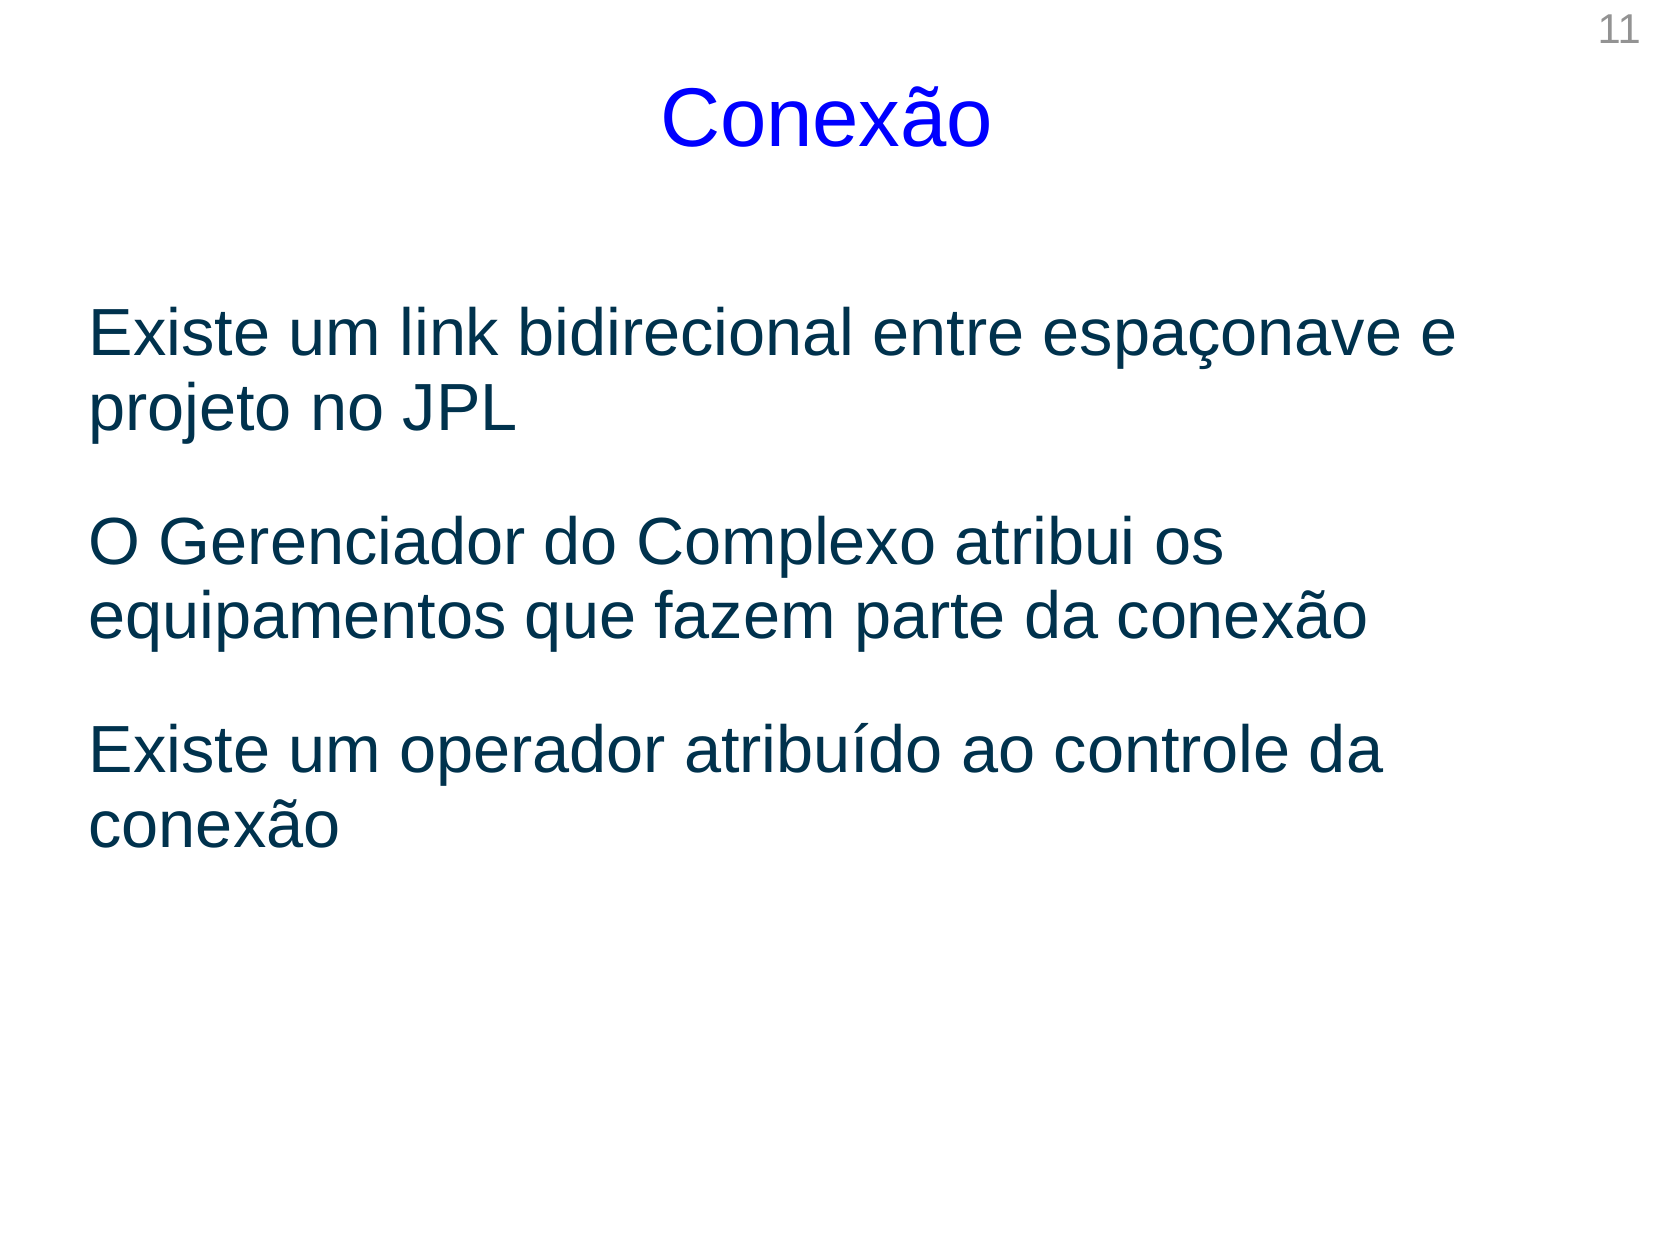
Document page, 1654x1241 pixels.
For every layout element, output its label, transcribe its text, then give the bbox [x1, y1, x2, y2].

title Conexão [88, 59, 1565, 178]
list Existe um link bidirecional entre espaçonave e projeto no JPL O Gerenciador do Complexo atribui os equipamentos que fazem parte da conexão Existe um operador atribuído ao controle da conexão [88, 295, 1565, 1182]
